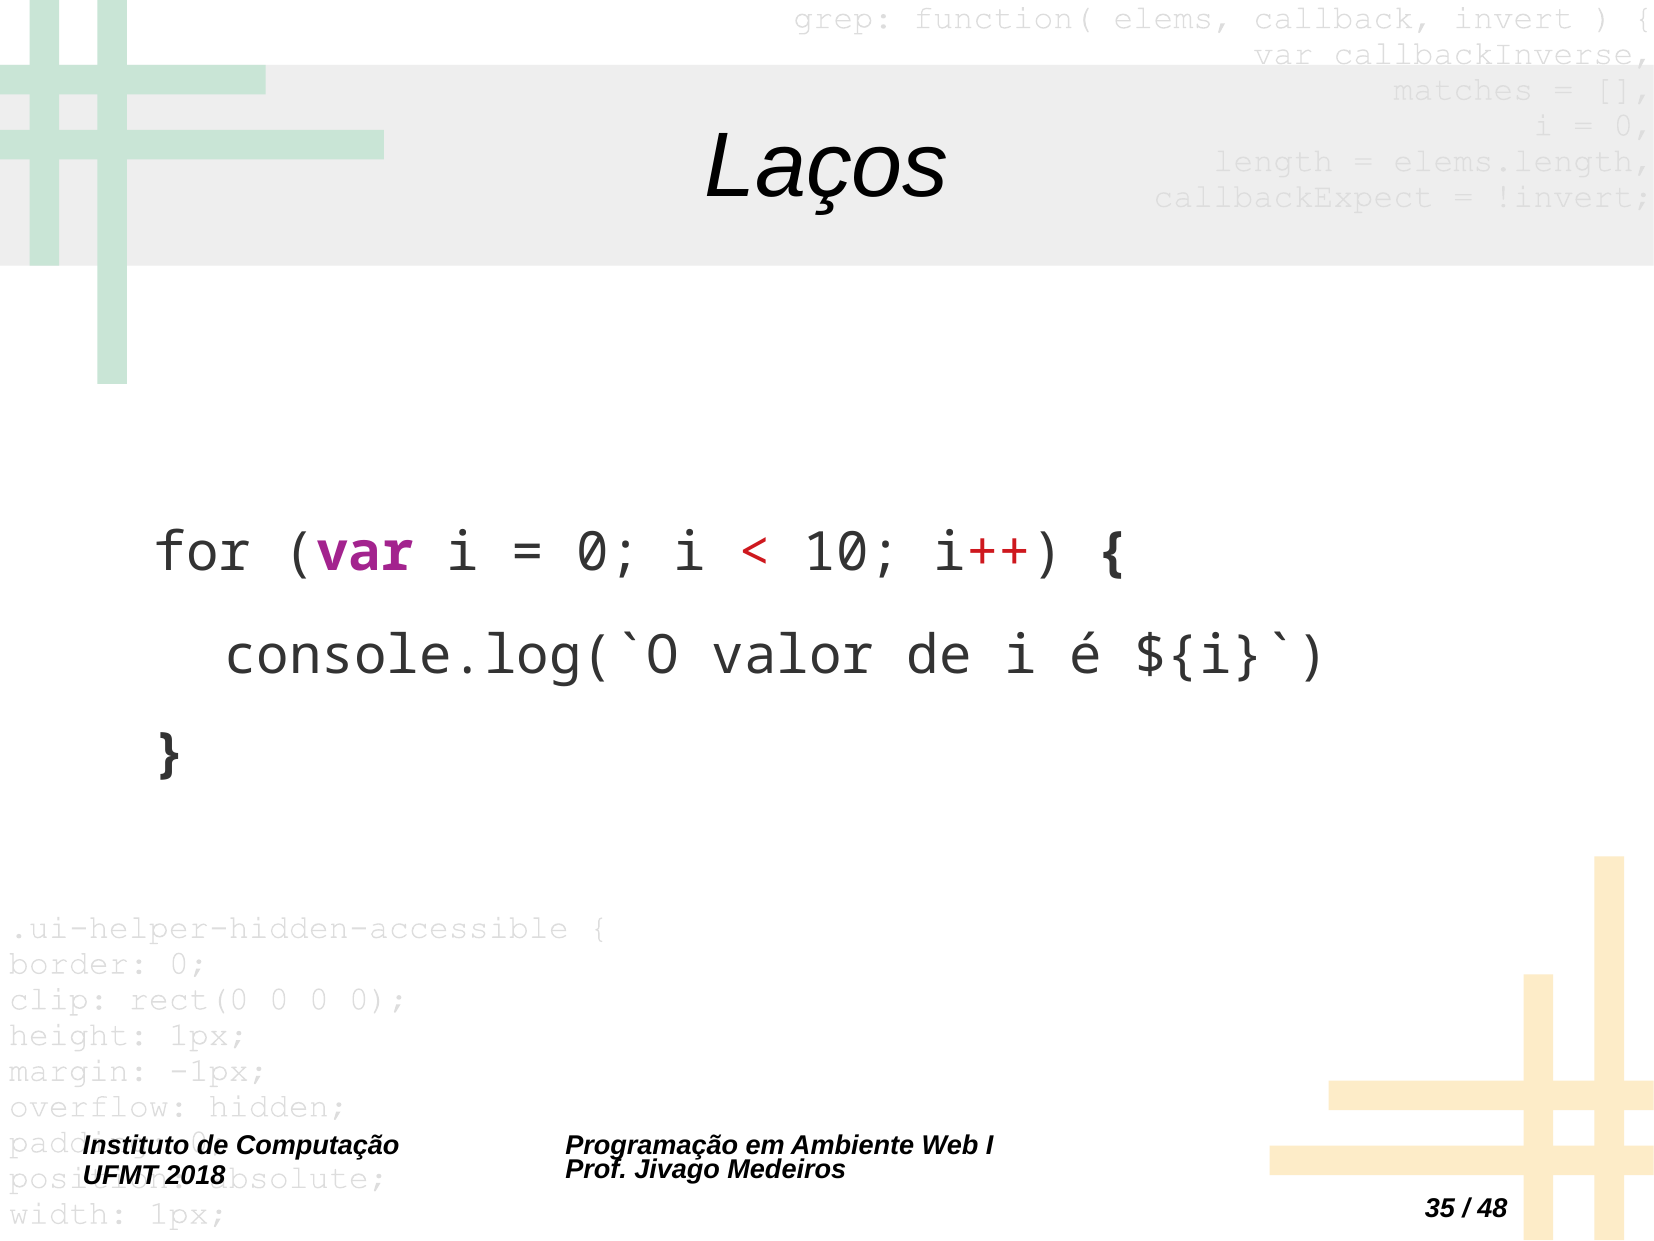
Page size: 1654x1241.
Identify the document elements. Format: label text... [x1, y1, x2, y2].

title Laços [82, 61, 1571, 269]
list for (var i = 0; i < 10; i++) { console.log(`O valor de i é ${i}`) } [82, 290, 1571, 1010]
